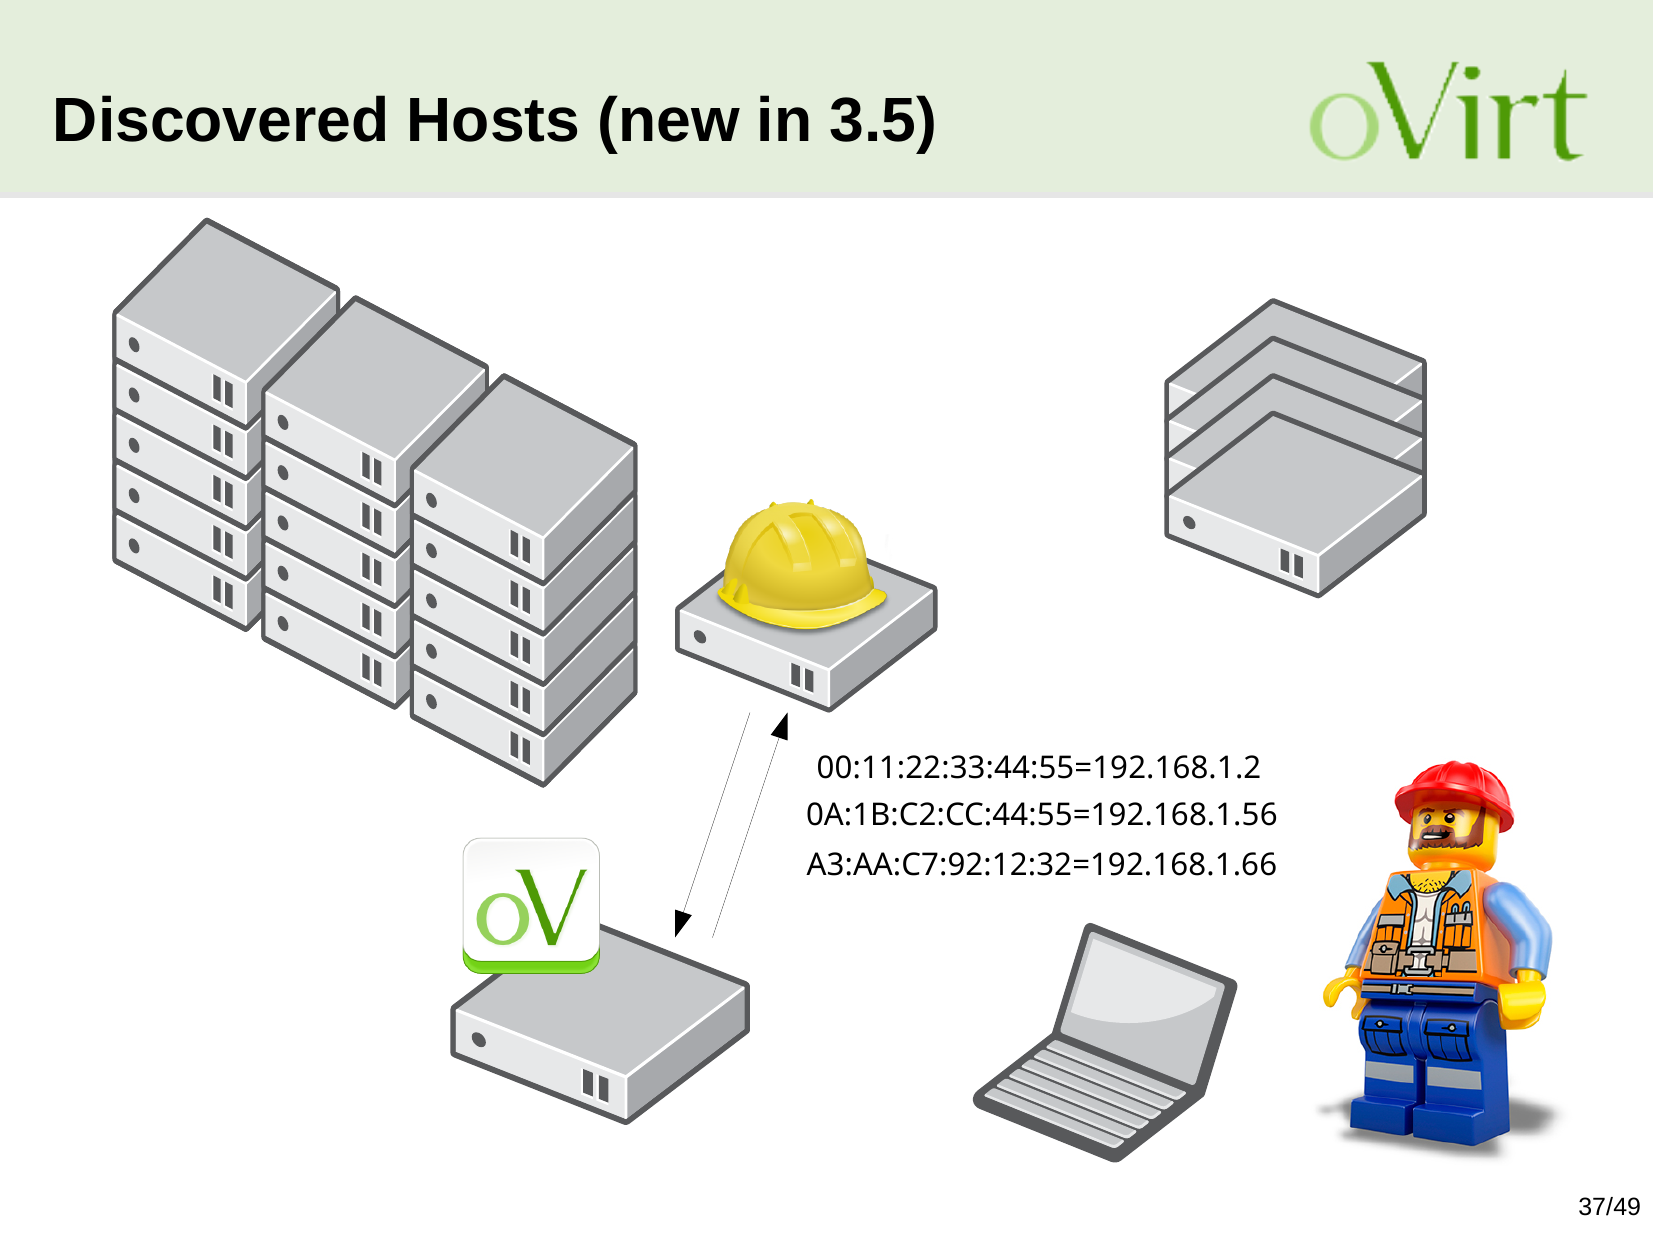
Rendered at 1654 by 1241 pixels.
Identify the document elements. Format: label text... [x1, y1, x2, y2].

text_box 0A:1B:C2:CC:44:55=192.168.1.56 [749, 786, 1336, 836]
picture [1289, 36, 1613, 181]
picture [1164, 298, 1427, 599]
picture [675, 499, 938, 713]
text_box A3:AA:C7:92:12:32=192.168.1.66 [749, 836, 1336, 890]
text_box 00:11:22:33:44:55=192.168.1.2 [749, 739, 1330, 786]
picture [450, 836, 750, 1125]
picture [1274, 749, 1610, 1173]
title Discovered Hosts (new in 3.5) [52, 14, 1330, 154]
picture [972, 922, 1238, 1163]
picture [112, 217, 638, 788]
